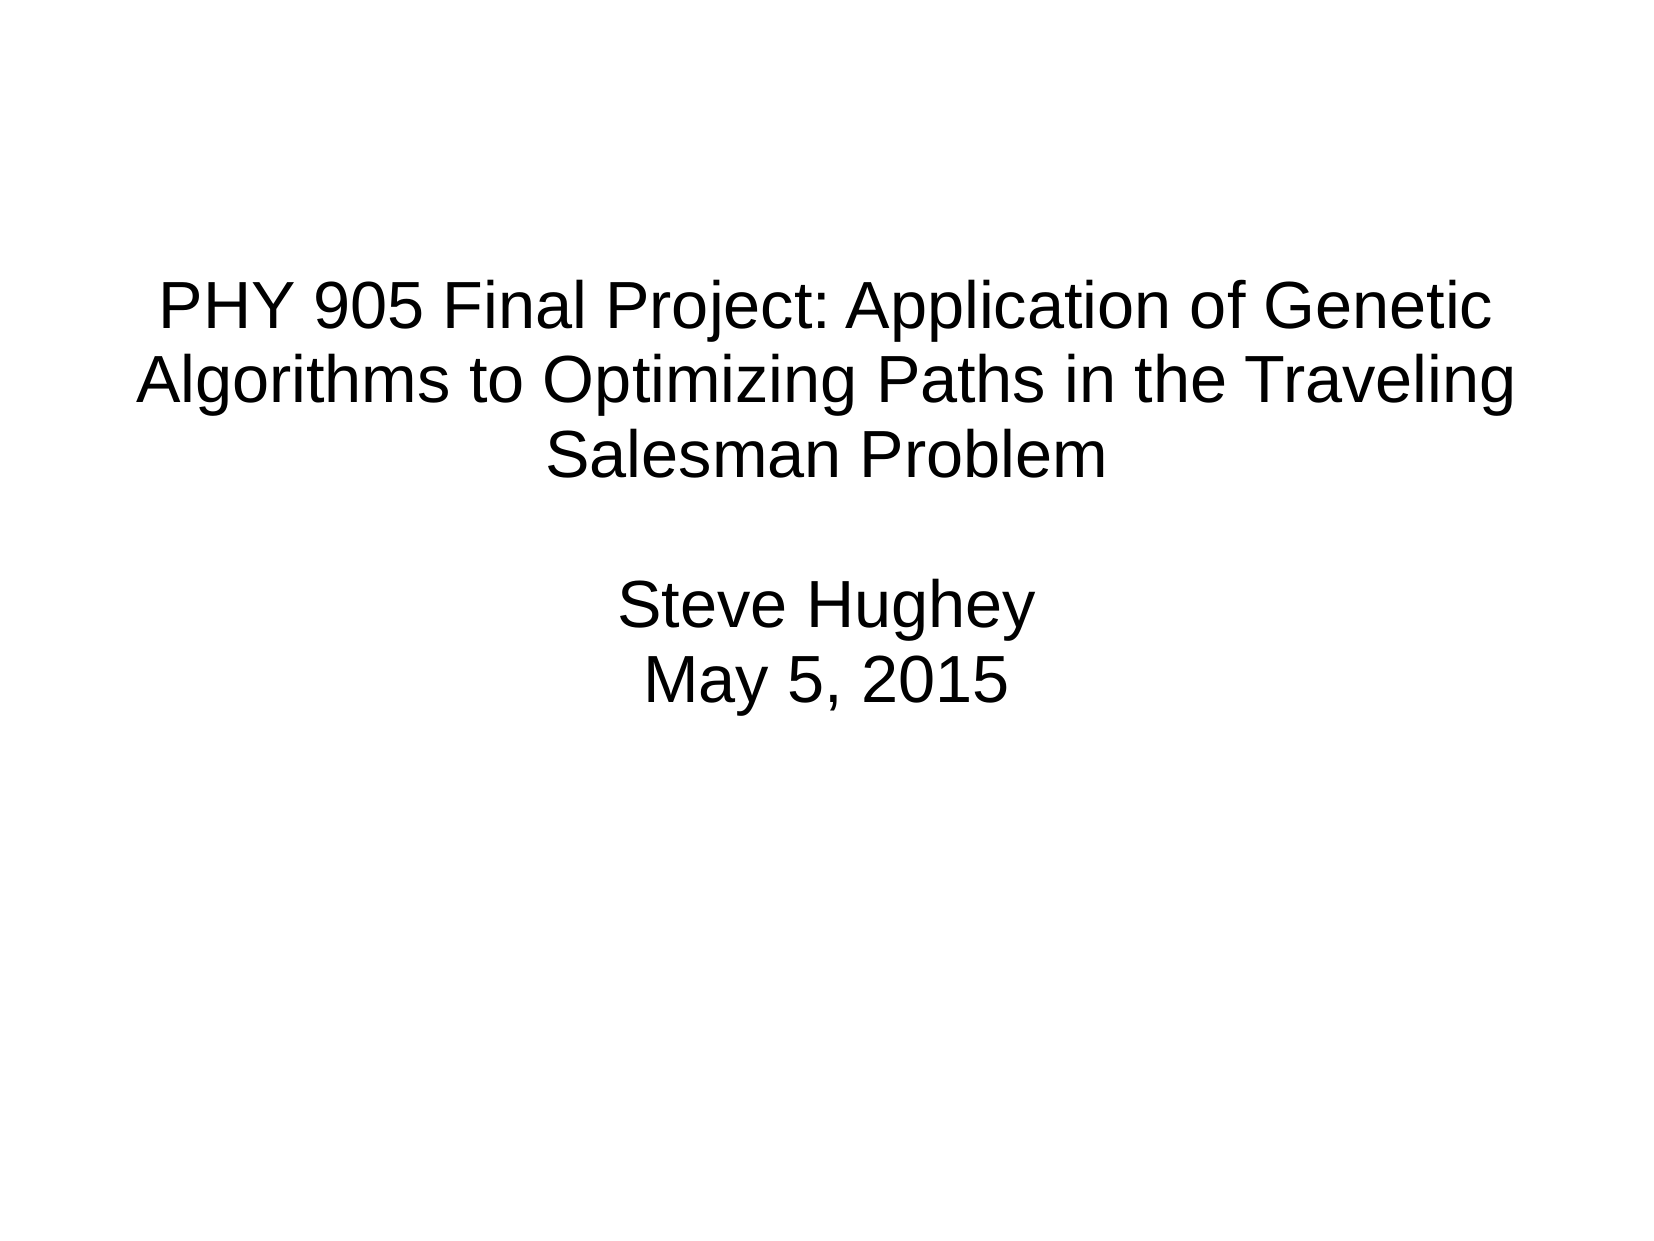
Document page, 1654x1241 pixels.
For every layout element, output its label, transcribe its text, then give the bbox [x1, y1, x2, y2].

subtitle PHY 905 Final Project: Application of Genetic Algorithms to Optimizing Paths in the Traveling Salesman Problem Steve Hughey May 5, 2015 [82, 49, 1571, 1010]
